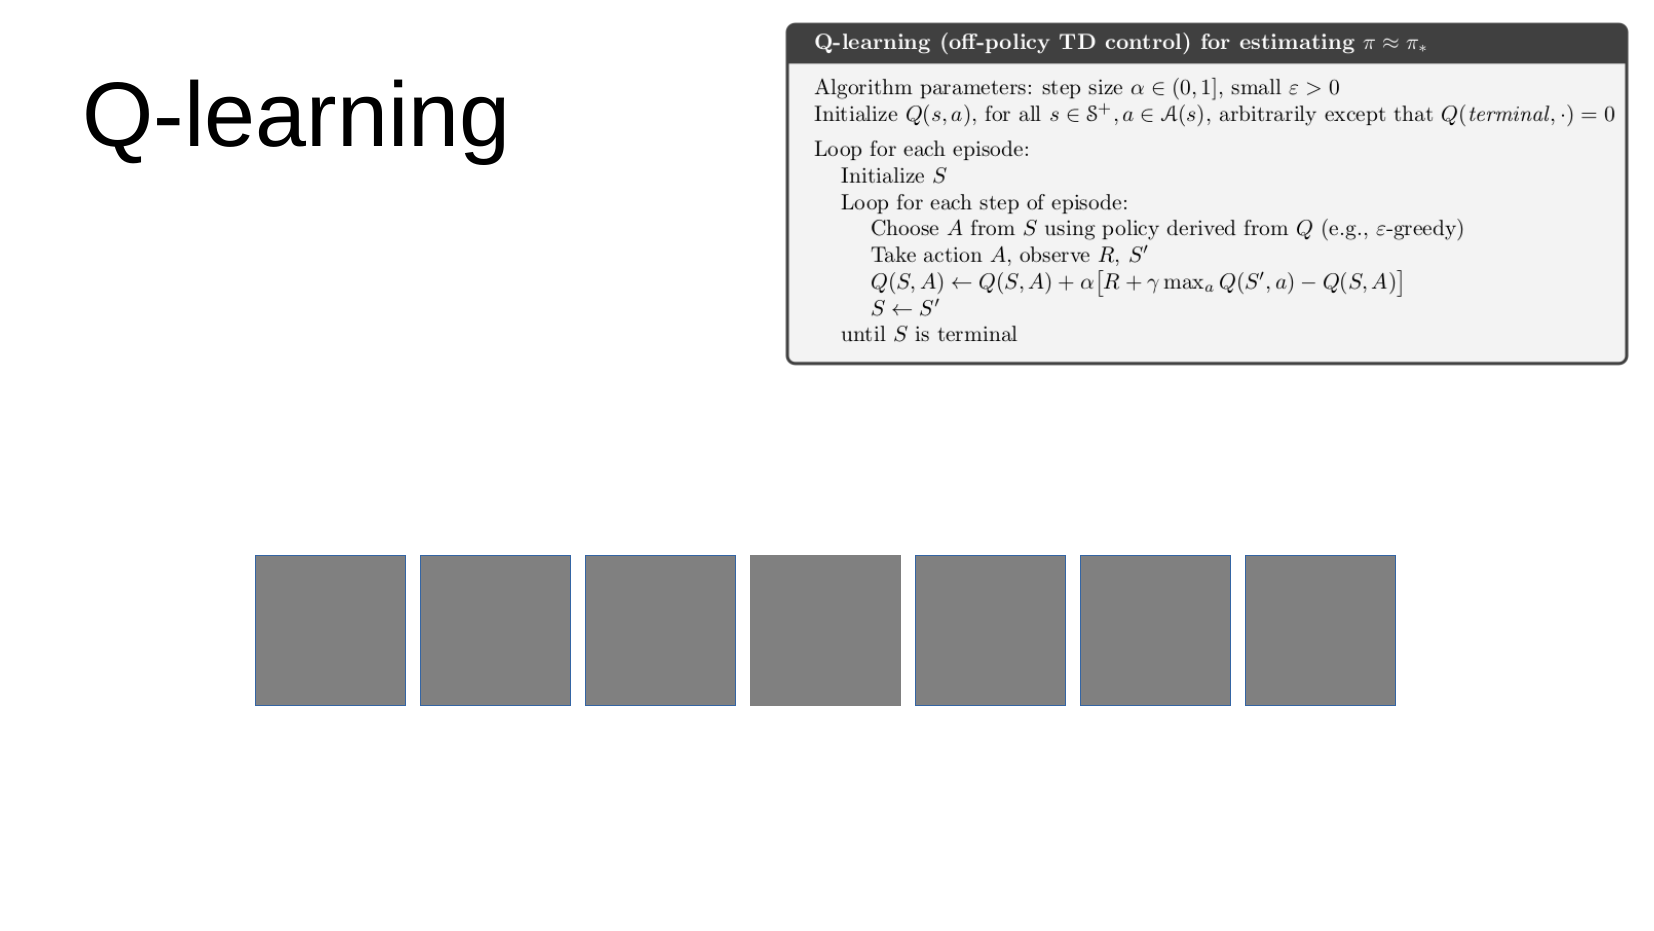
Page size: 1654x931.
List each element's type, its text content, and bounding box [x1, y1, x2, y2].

text_box [585, 555, 736, 706]
text_box [255, 555, 406, 706]
text_box [750, 555, 901, 706]
title Q-learning [82, 37, 773, 193]
text_box [1245, 555, 1396, 706]
text_box [420, 555, 571, 706]
text_box [1080, 555, 1231, 706]
picture [773, 14, 1637, 376]
text_box [915, 555, 1066, 706]
